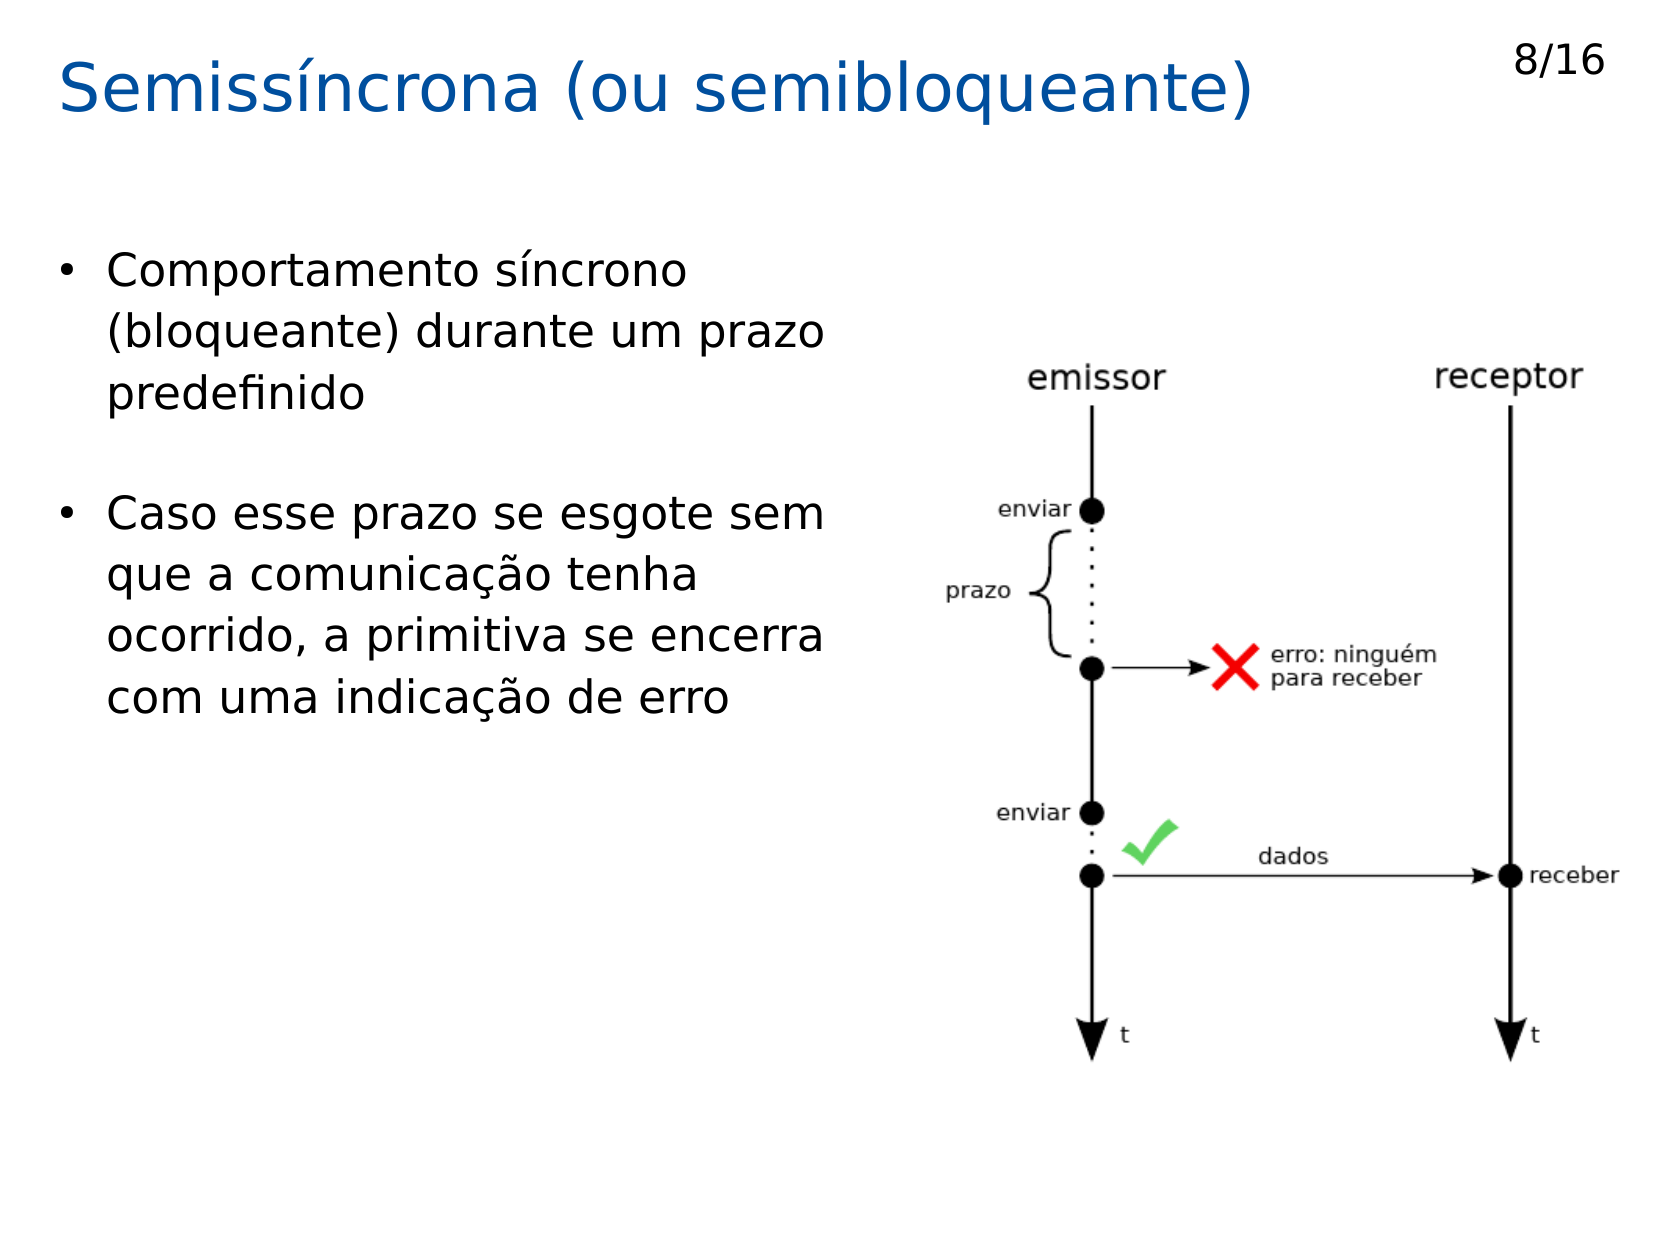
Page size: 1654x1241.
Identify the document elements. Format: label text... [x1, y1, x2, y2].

list Comportamento síncrono (bloqueante) durante um prazo predefinido Caso esse prazo se esgote sem que a comunicação tenha ocorrido, a primitiva se encerra com uma indicação de erro [59, 236, 880, 1211]
picture [942, 354, 1626, 1071]
title Semissíncrona (ou semibloqueante) [59, 29, 1459, 148]
